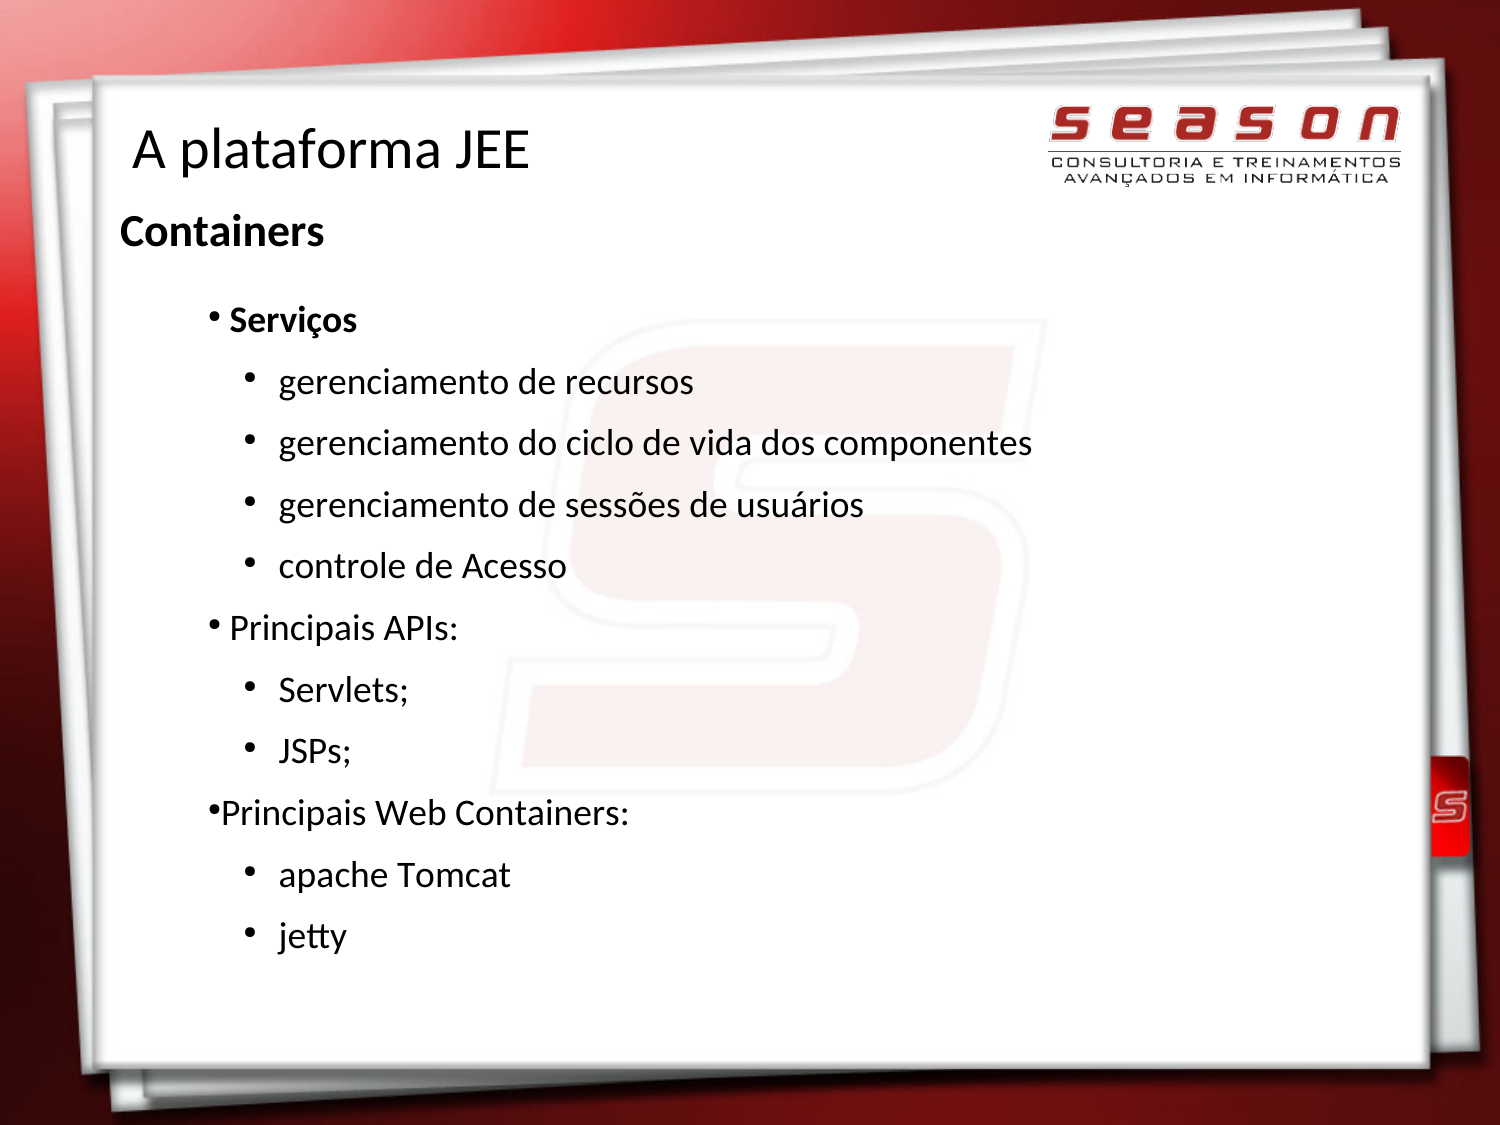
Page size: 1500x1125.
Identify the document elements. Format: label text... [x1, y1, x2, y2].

text_box Containers [119, 200, 1240, 256]
picture [0, 0, 1500, 1125]
title A plataforma JEE [118, 33, 1394, 257]
text_box Serviços gerenciamento de recursos gerenciamento do ciclo de vida dos componentes gerenciamento de sessões de usuários controle de Acesso Principais APIs: Servlets; JSPs; Principais Web Containers: apache Tomcat jetty [207, 294, 1328, 957]
